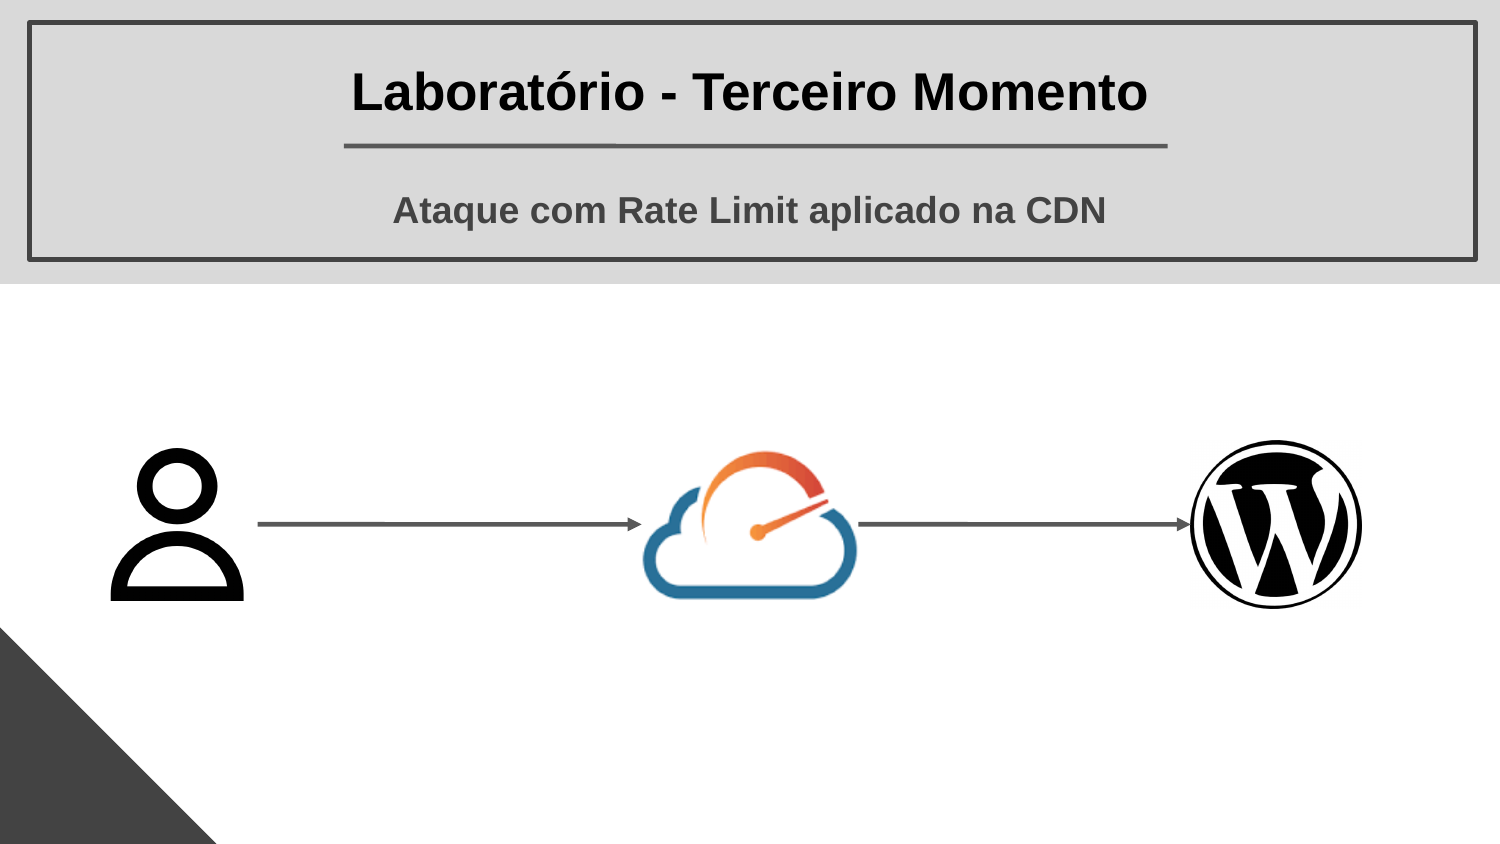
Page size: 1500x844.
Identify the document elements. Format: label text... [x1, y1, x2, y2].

picture [641, 448, 859, 601]
text_box [0, 627, 217, 844]
picture [1190, 440, 1362, 609]
title Laboratório - Terceiro Momento [51, 42, 1449, 137]
picture [96, 448, 258, 601]
list Ataque com Rate Limit aplicado na CDN [51, 164, 1449, 248]
text_box [0, 0, 1500, 284]
